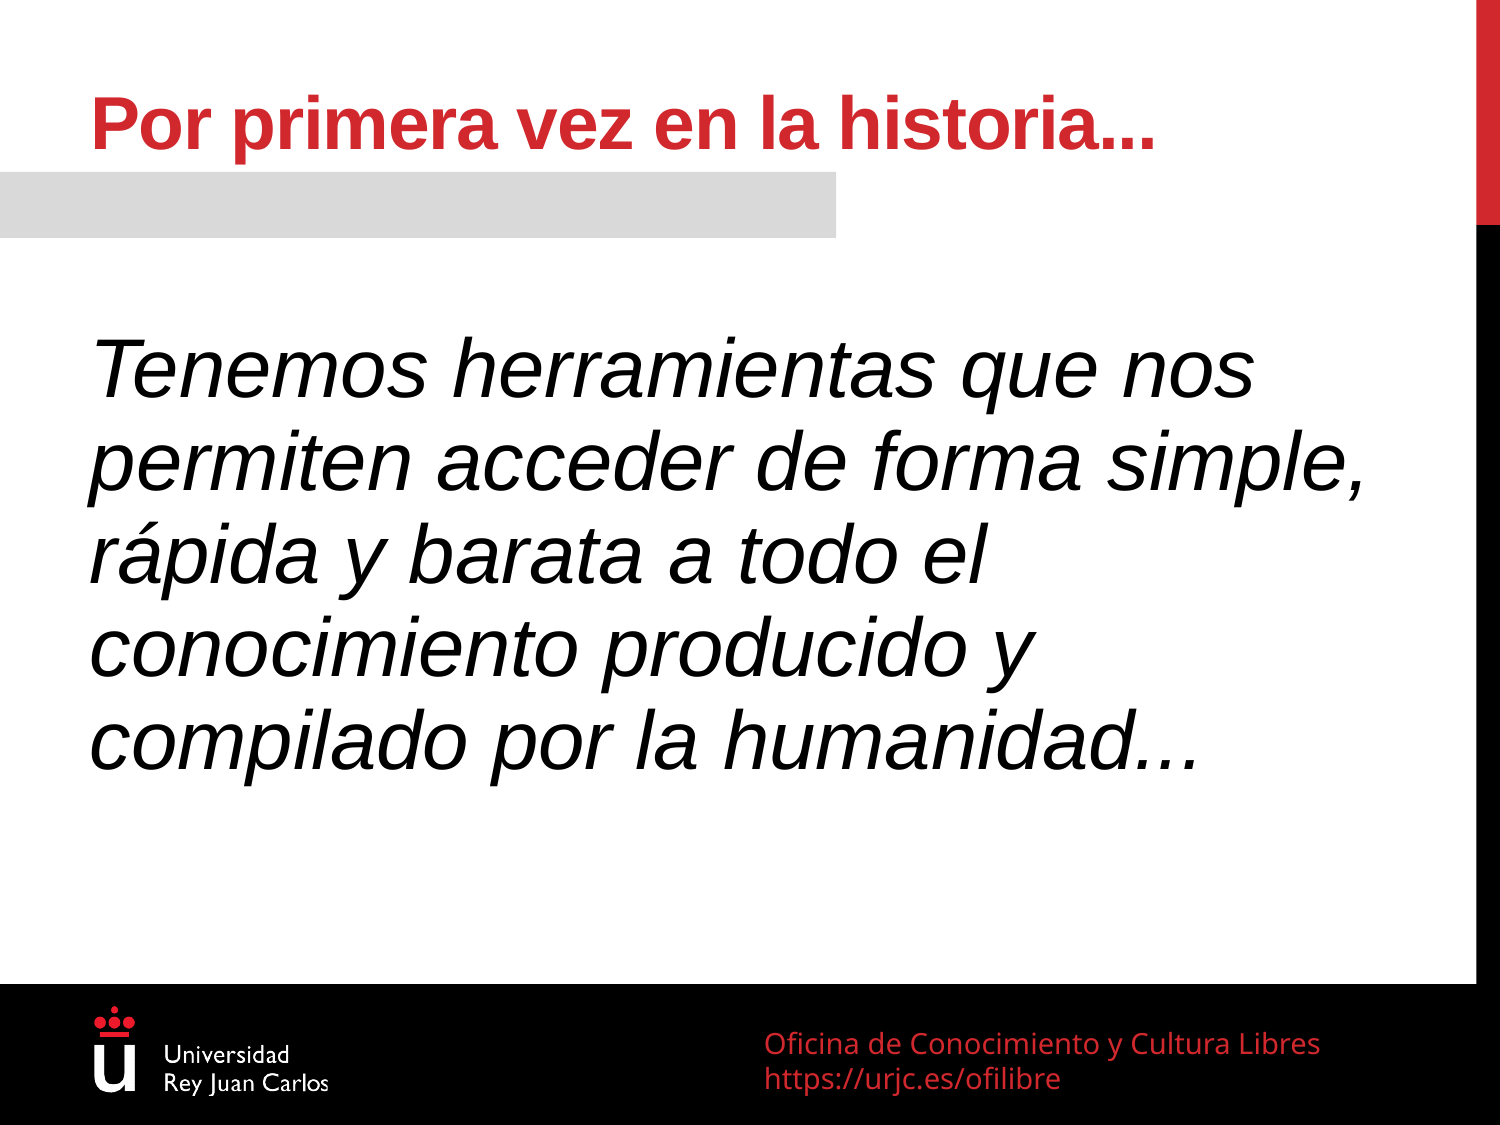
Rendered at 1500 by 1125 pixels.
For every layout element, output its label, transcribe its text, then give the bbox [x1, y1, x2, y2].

text_box Por primera vez en la historia... [0, 24, 1326, 172]
text_box [0, 171, 837, 238]
picture [94, 1006, 328, 1096]
text_box Oficina de Conocimiento y Cultura Libres https://urjc.es/ofilibre [748, 1017, 1500, 1125]
text_box [0, 984, 1500, 1125]
text_box Tenemos herramientas que nos permiten acceder de forma simple, rápida y barata a todo el conocimiento producido y compilado por la humanidad... [75, 314, 1434, 888]
title [75, 172, 1026, 250]
